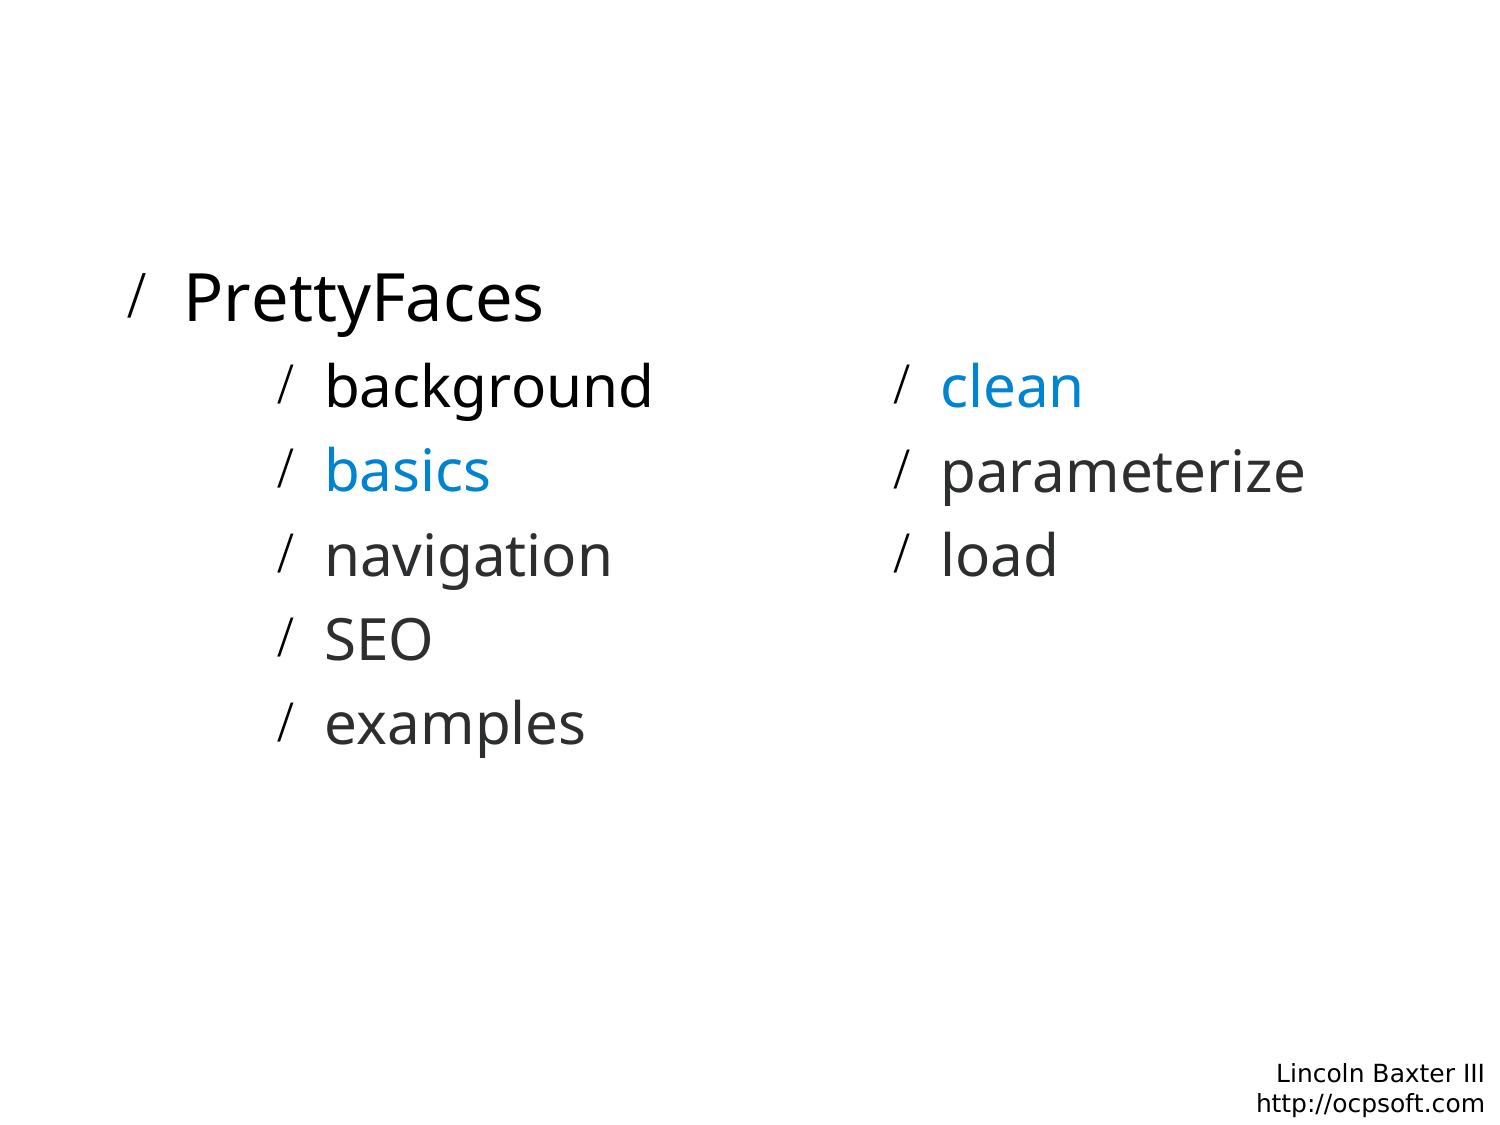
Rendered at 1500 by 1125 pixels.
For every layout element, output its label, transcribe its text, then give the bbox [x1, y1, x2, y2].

list clean parameterize load [728, 247, 1388, 698]
list PrettyFaces background basics navigation SEO examples [112, 149, 772, 893]
